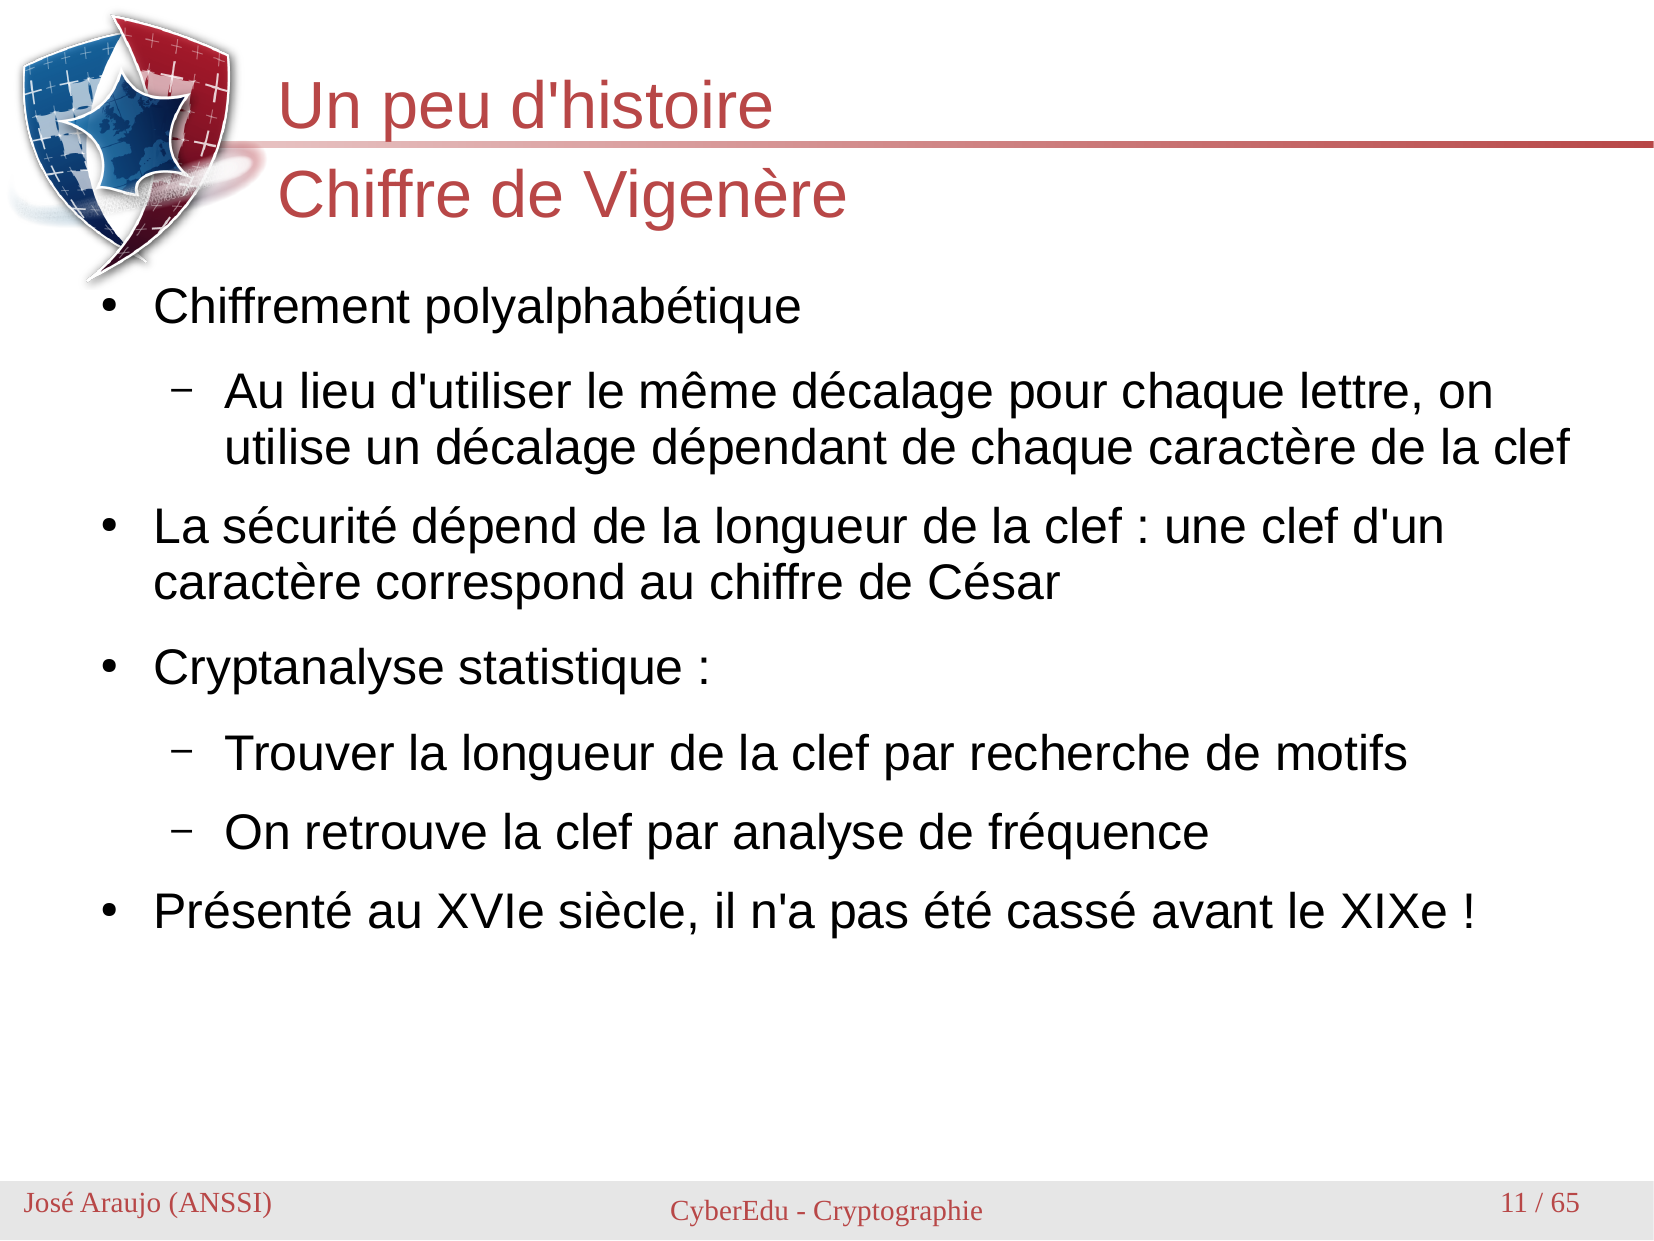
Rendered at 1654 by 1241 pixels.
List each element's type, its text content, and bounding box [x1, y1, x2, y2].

title Un peu d'histoire Chiffre de Vigenère [277, 49, 1642, 237]
picture [0, 0, 272, 290]
list Chiffrement polyalphabétique Au lieu d'utiliser le même décalage pour chaque lettre, on utilise un décalage dépendant de chaque caractère de la clef La sécurité dépend de la longueur de la clef : une clef d'un caractère correspond au chiffre de César Cryptanalyse statistique : Trouver la longueur de la clef par recherche de motifs On retrouve la clef par analyse de fréquence Présenté au XVIe siècle, il n'a pas été cassé avant le XIXe ! [82, 278, 1619, 1170]
